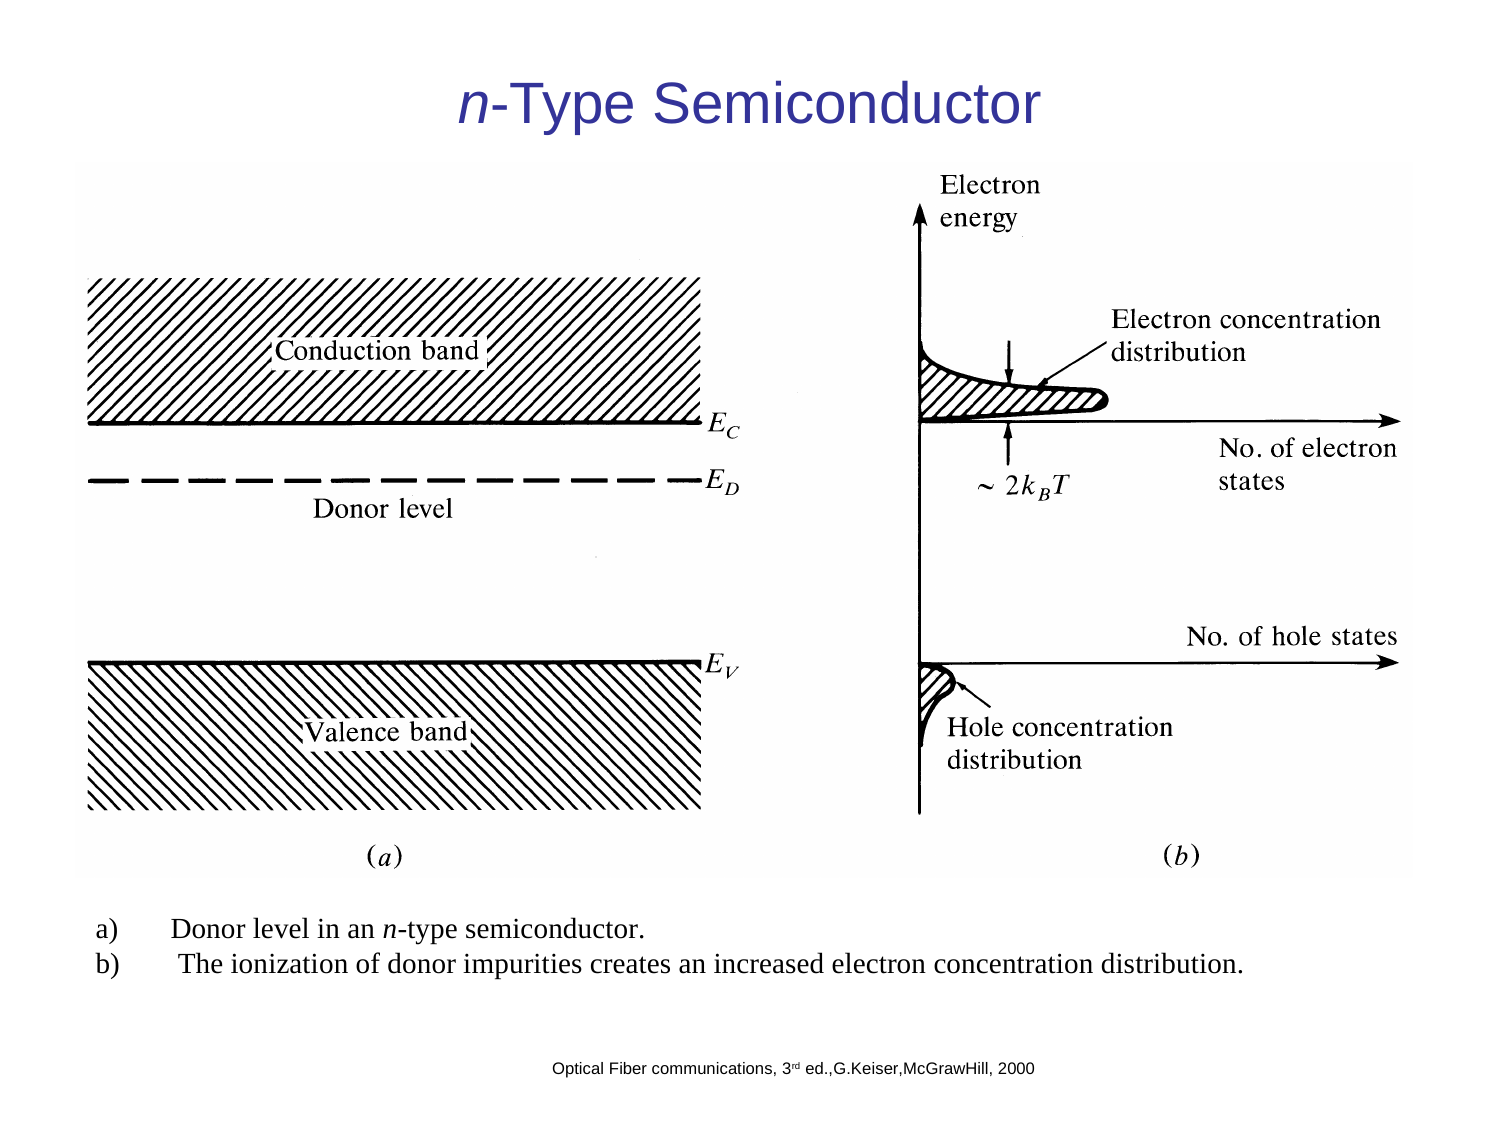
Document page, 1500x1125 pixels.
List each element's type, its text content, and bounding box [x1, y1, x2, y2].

title n-Type Semiconductor [112, 49, 1388, 150]
picture [75, 162, 1413, 878]
text_box Donor level in an n-type semiconductor. The ionization of donor impurities creates an increased electron concentration distribution. [80, 901, 1261, 988]
text_box Optical Fiber communications, 3rd ed.,G.Keiser,McGrawHill, 2000 [537, 1049, 1051, 1086]
